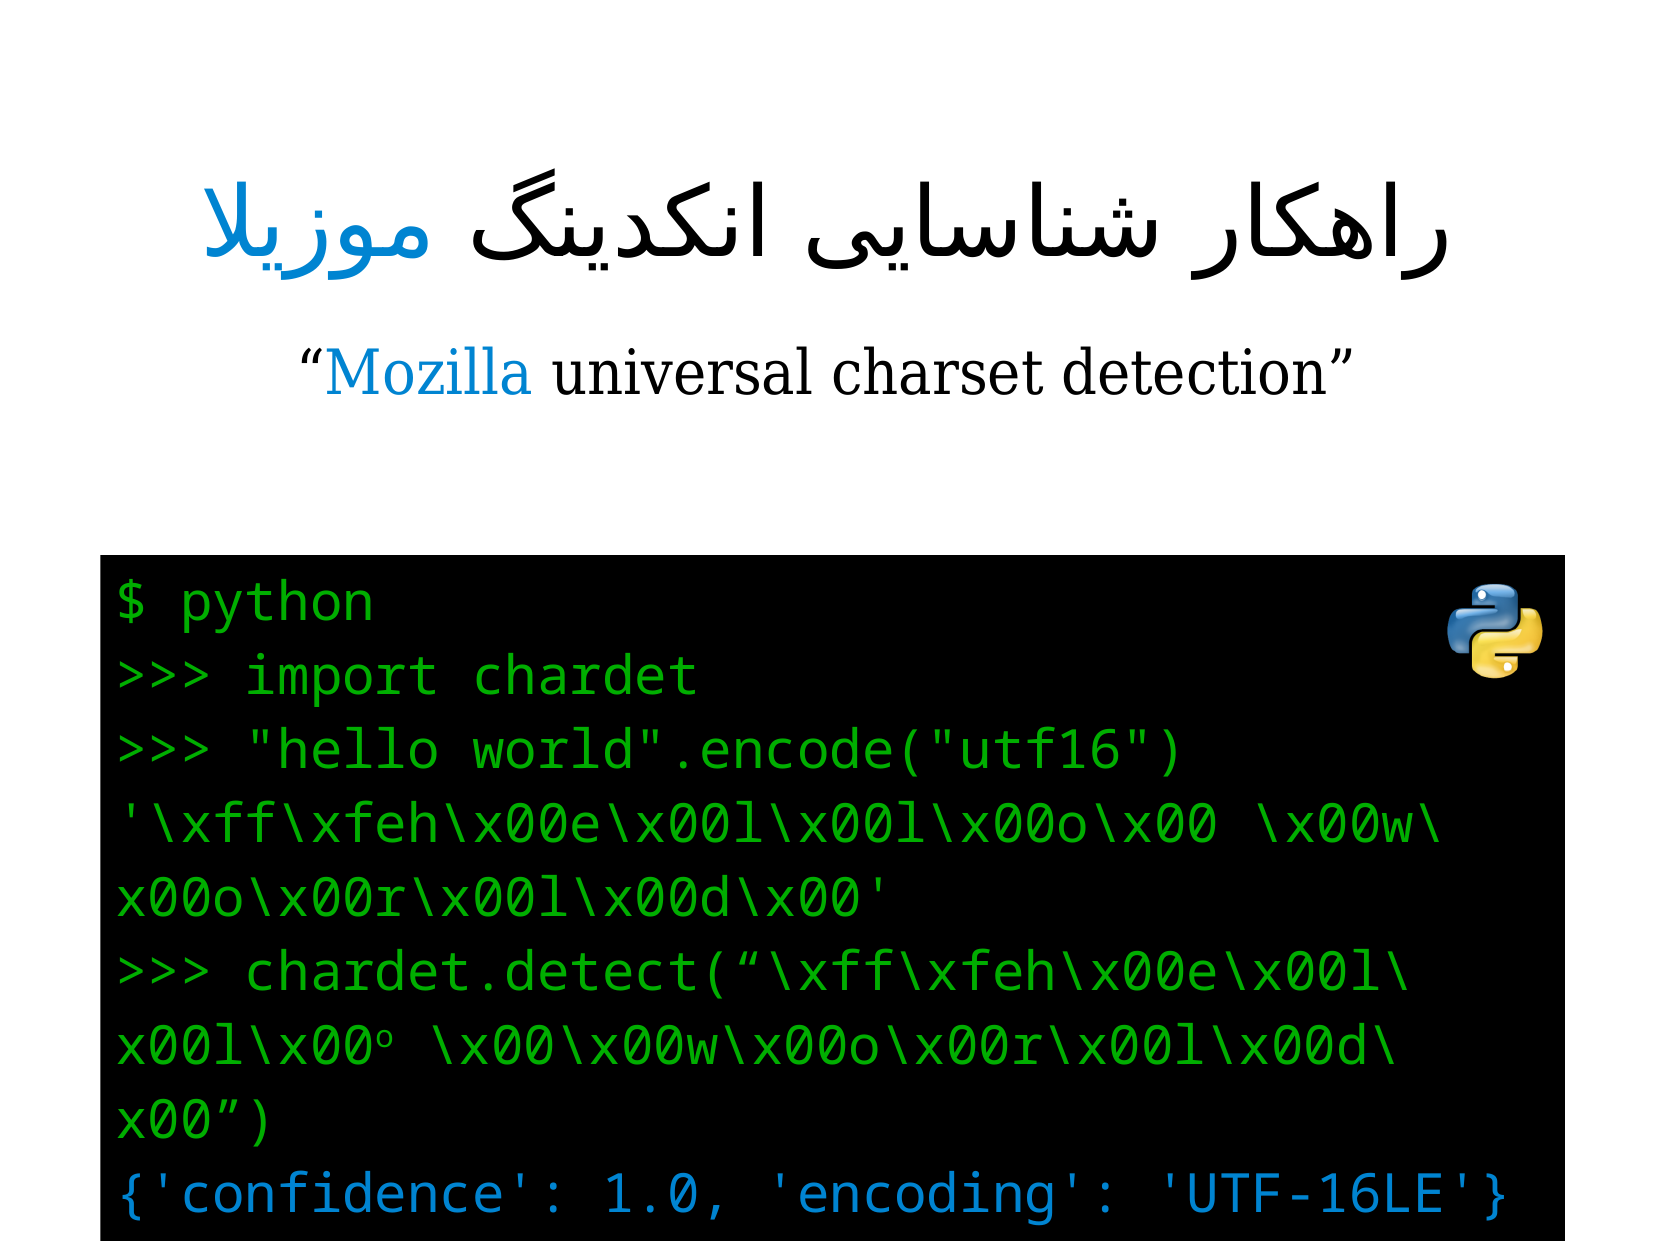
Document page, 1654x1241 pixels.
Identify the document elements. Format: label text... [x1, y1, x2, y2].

picture [1431, 569, 1554, 691]
text_box راهکار شناسایی انکدینگ موزیلا “Mozilla universal charset detection” [82, 49, 1571, 526]
text_box $ python >>> import chardet >>> "hello world".encode("utf16") '\xff\xfeh\x00e\x00l\x00l\x00o\x00 \x00w\x00o\x00r\x00l\x00d\x00' >>> chardet.detect(“\xff\xfeh\x00e\x00l\x00l\x00o \x00\x00w\x00o\x00r\x00l\x00d\x00”) {'confidence': 1.0, 'encoding': 'UTF-16LE'} >>> [100, 555, 1565, 1069]
